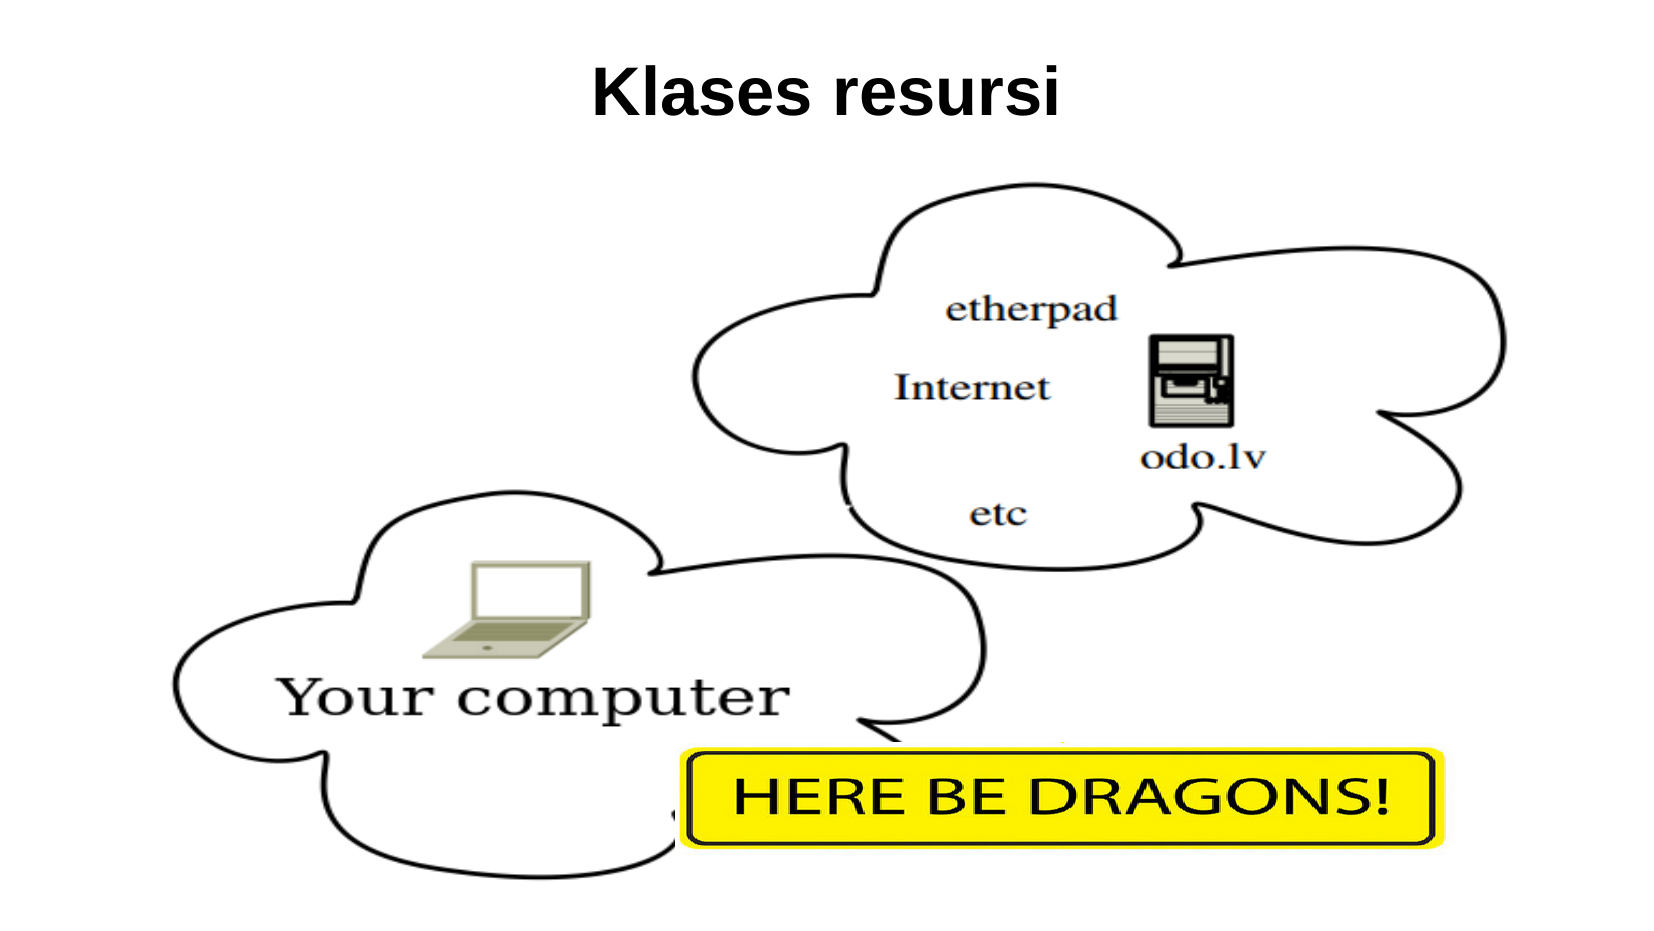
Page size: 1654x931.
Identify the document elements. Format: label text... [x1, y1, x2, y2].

title Klases resursi [82, 37, 1571, 147]
picture [120, 147, 1531, 899]
